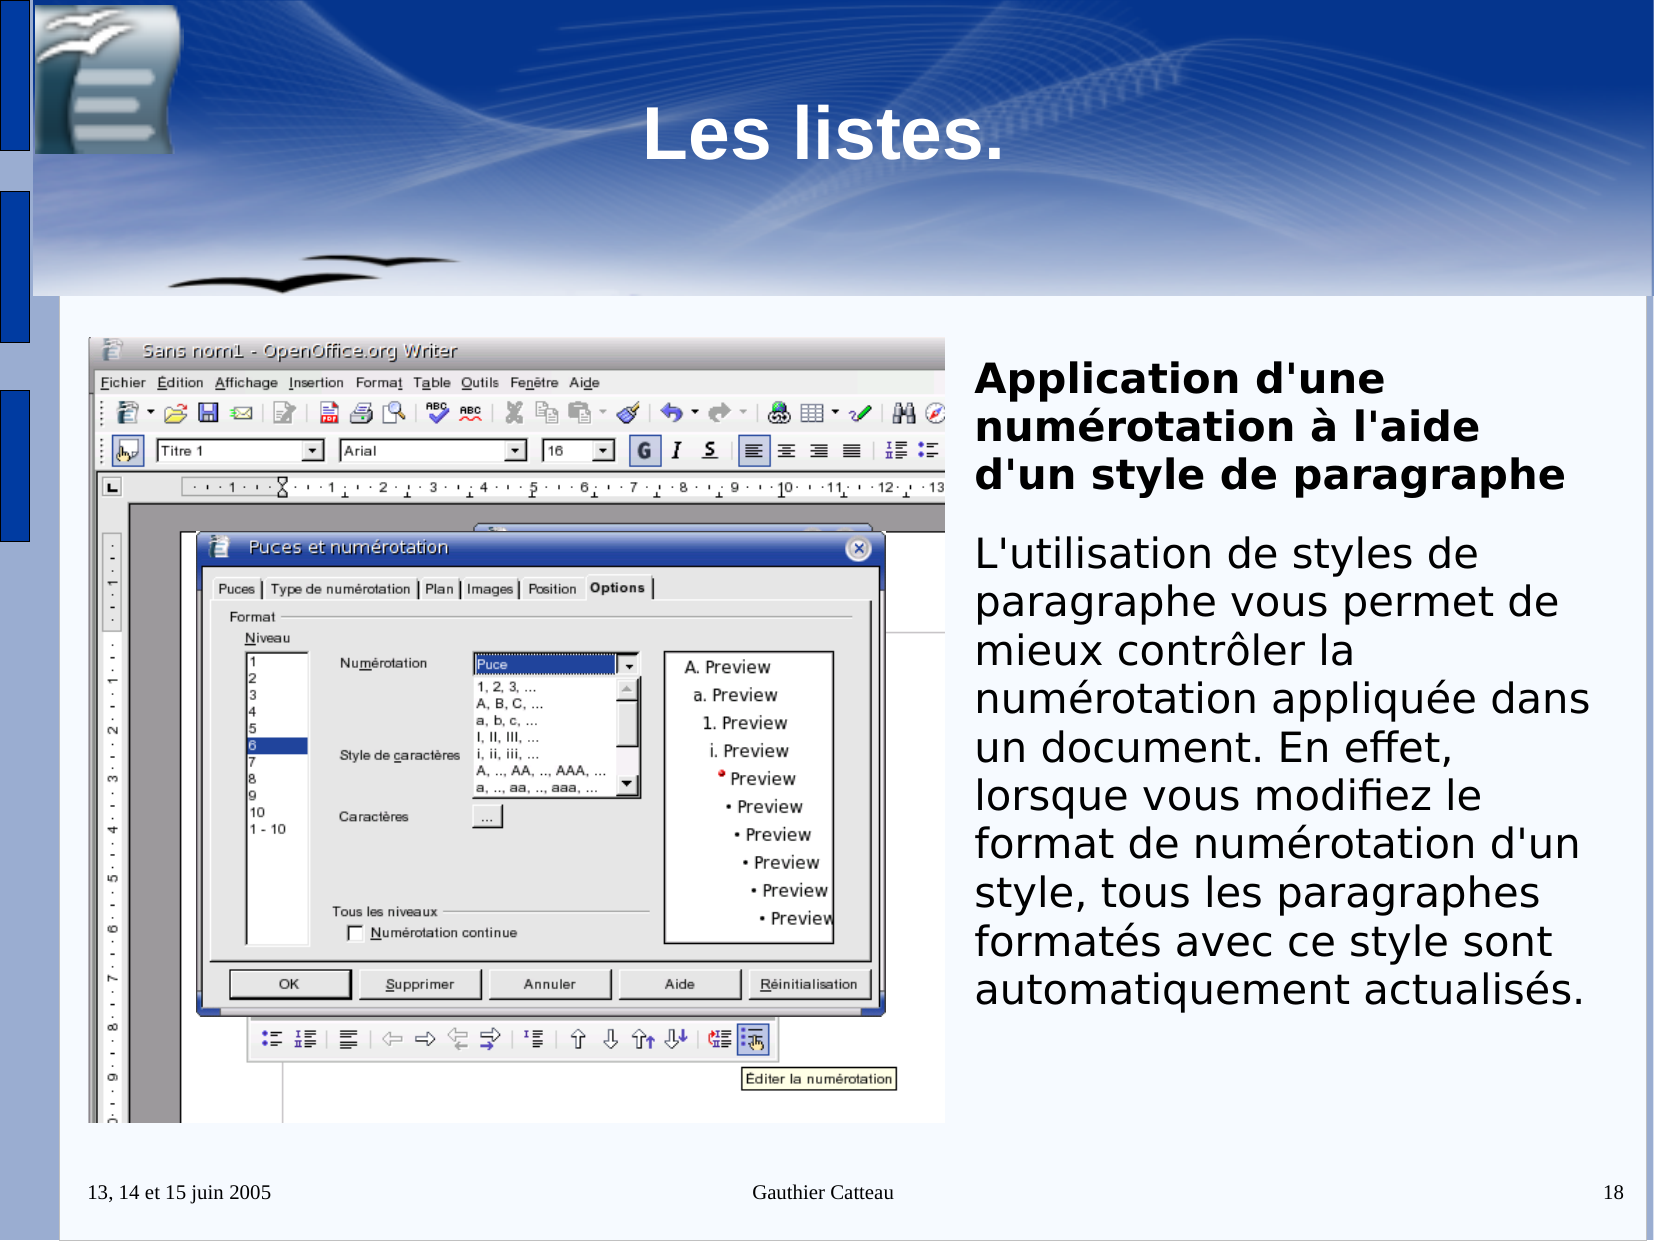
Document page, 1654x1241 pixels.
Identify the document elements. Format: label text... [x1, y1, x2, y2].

list Application d'une numérotation à l'aide d'un style de paragraphe L'utilisation de styles de paragraphe vous permet de mieux contrôler la numérotation appliquée dans un document. En effet, lorsque vous modifiez le format de numérotation d'un style, tous les paragraphes formatés avec ce style sont automatiquement actualisés. [974, 354, 1595, 1127]
picture [88, 337, 945, 1123]
picture [33, 0, 1654, 296]
title Les listes. [118, 29, 1531, 237]
